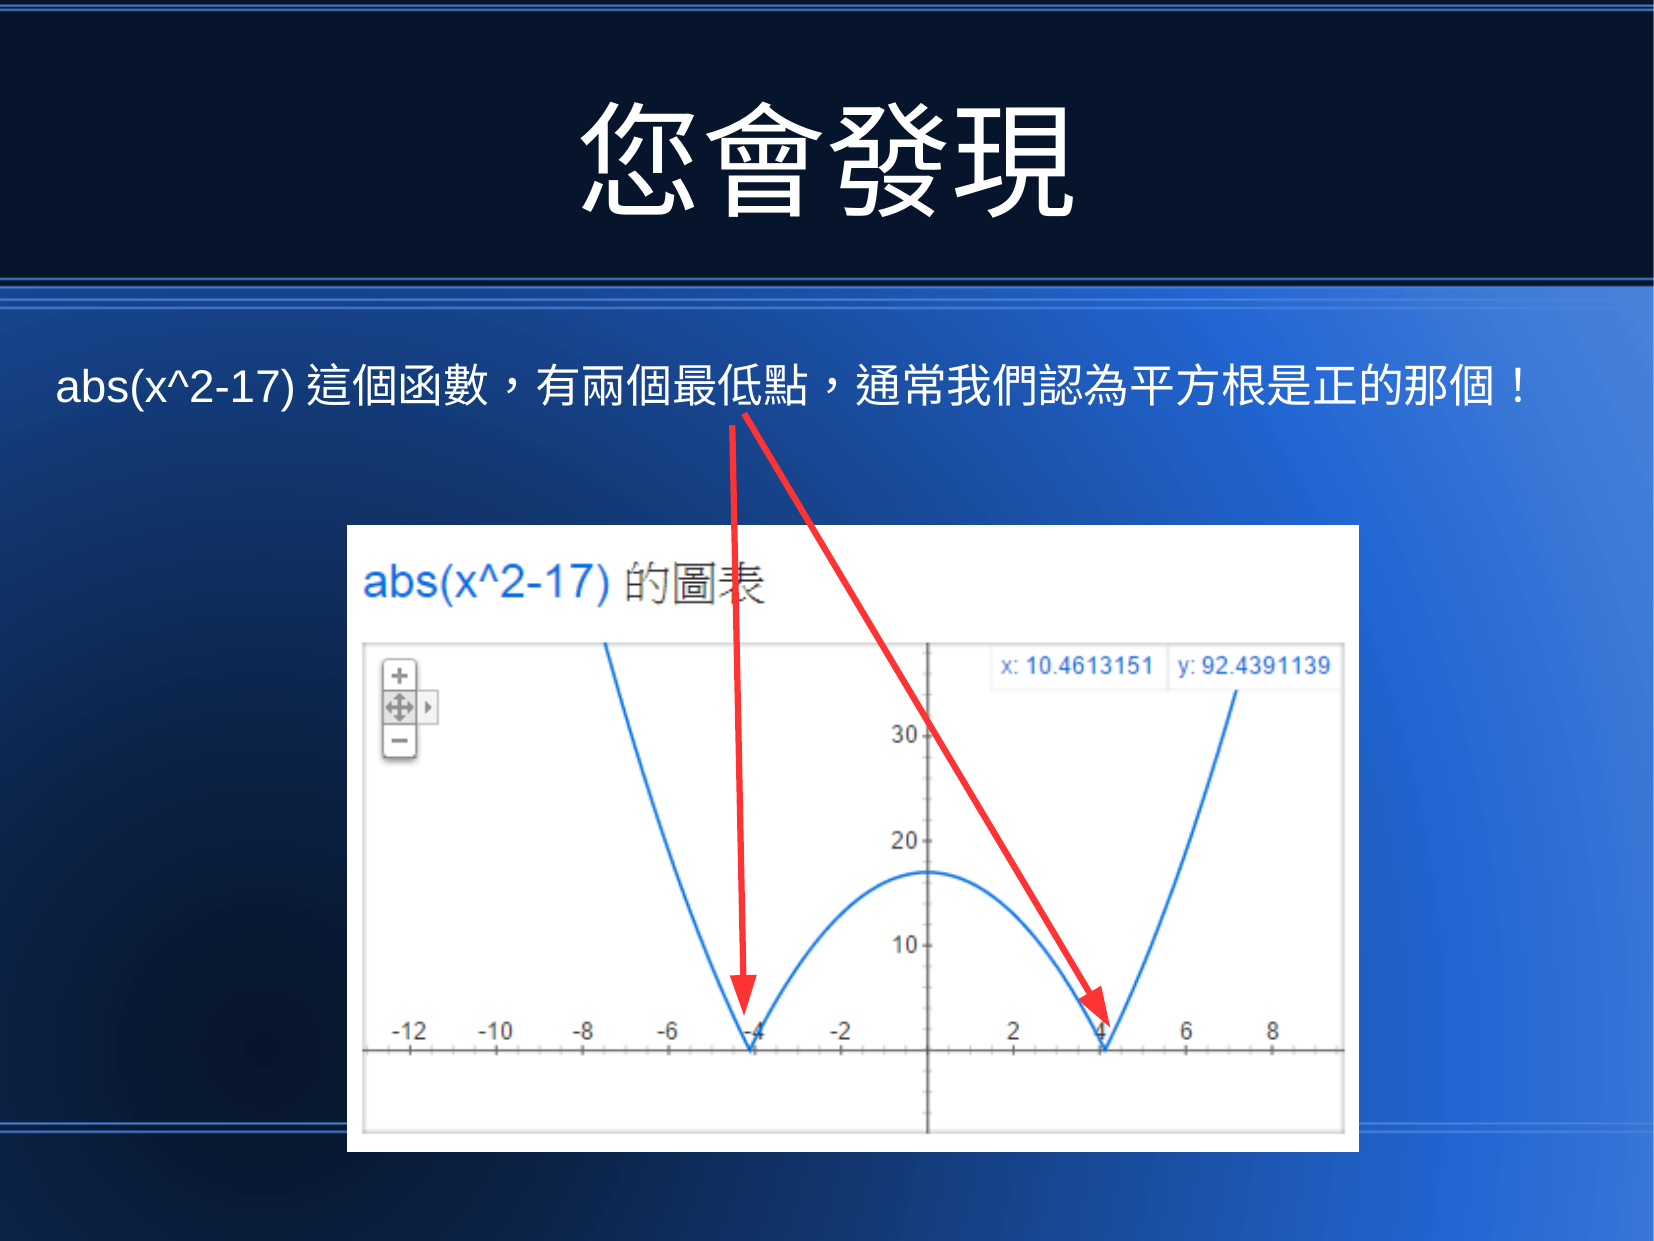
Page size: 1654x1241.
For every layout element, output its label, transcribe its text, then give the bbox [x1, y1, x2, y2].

picture [0, 0, 1654, 1241]
title 您會發現 [82, 49, 1571, 257]
text_box abs(​x^​2-​17)這個函數，有兩個最低點，通常我們認為平方根是正的那個！ [40, 342, 1595, 426]
